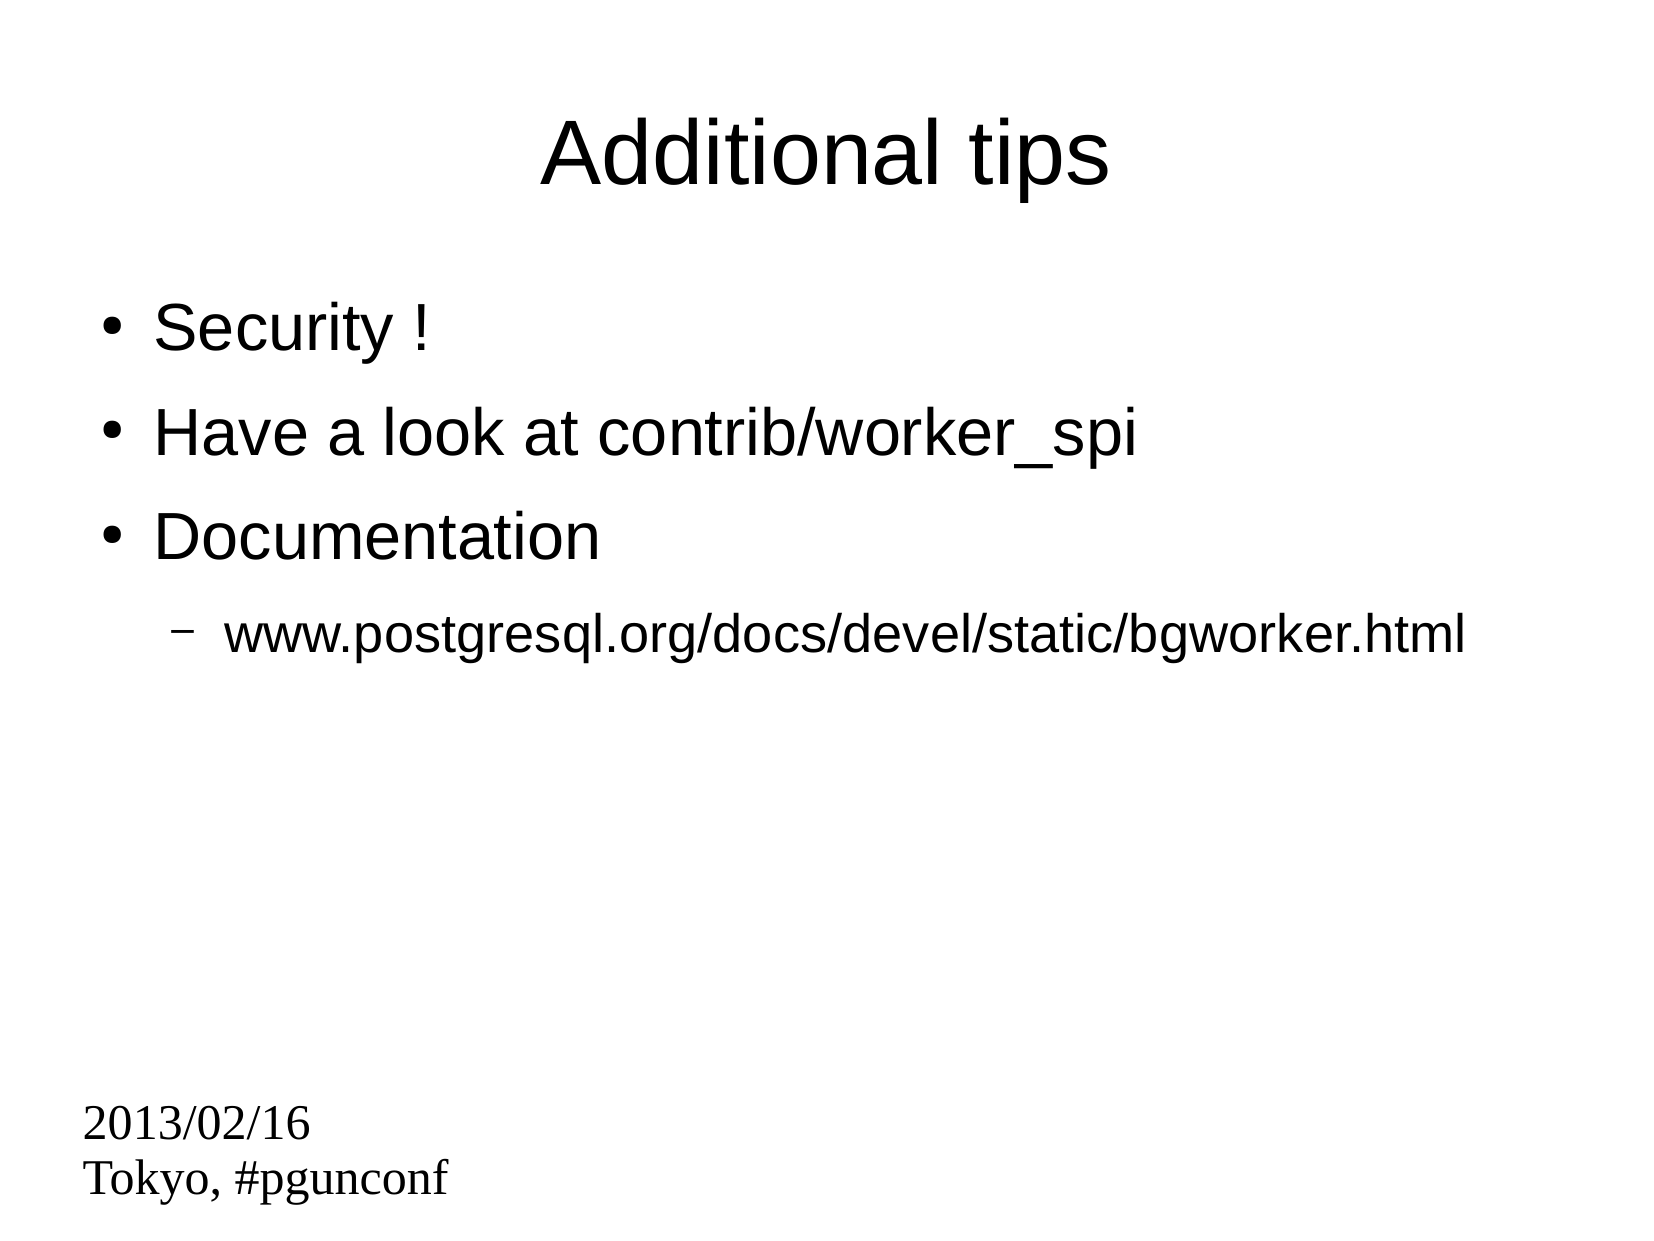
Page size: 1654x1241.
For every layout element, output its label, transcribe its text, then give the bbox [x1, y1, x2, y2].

list Security ! Have a look at contrib/worker_spi Documentation www.postgresql.org/docs/devel/static/bgworker.html [82, 290, 1538, 1010]
title Additional tips [82, 49, 1571, 257]
